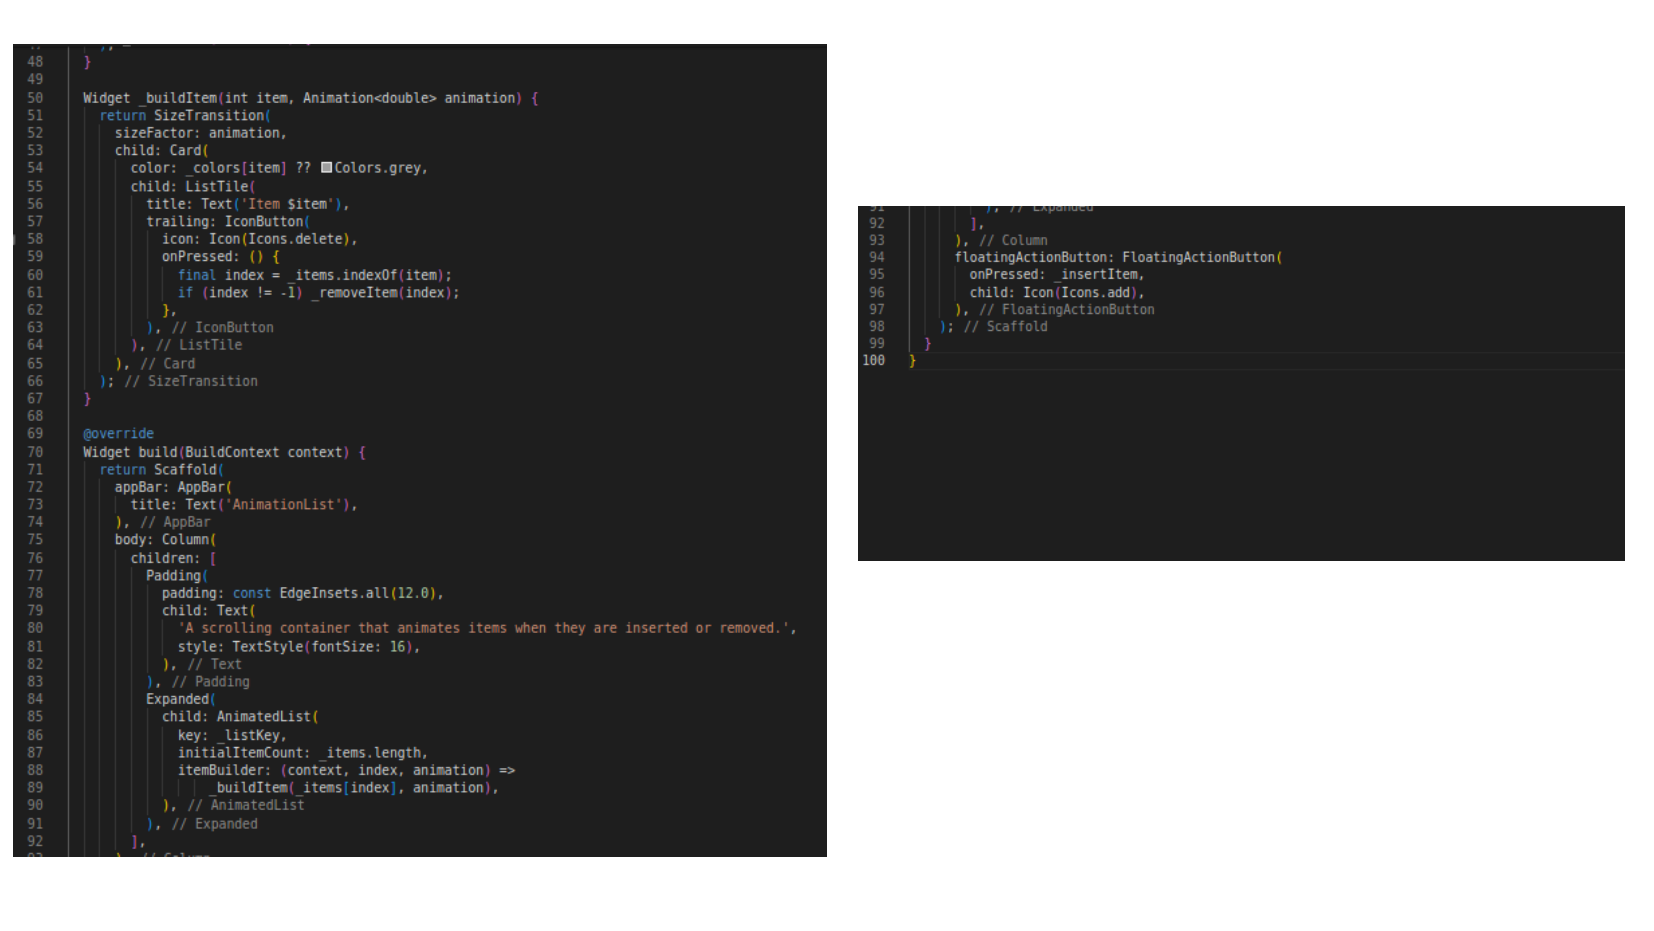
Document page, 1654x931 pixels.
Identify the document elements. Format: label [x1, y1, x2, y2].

picture [13, 44, 827, 857]
picture [858, 206, 1625, 562]
